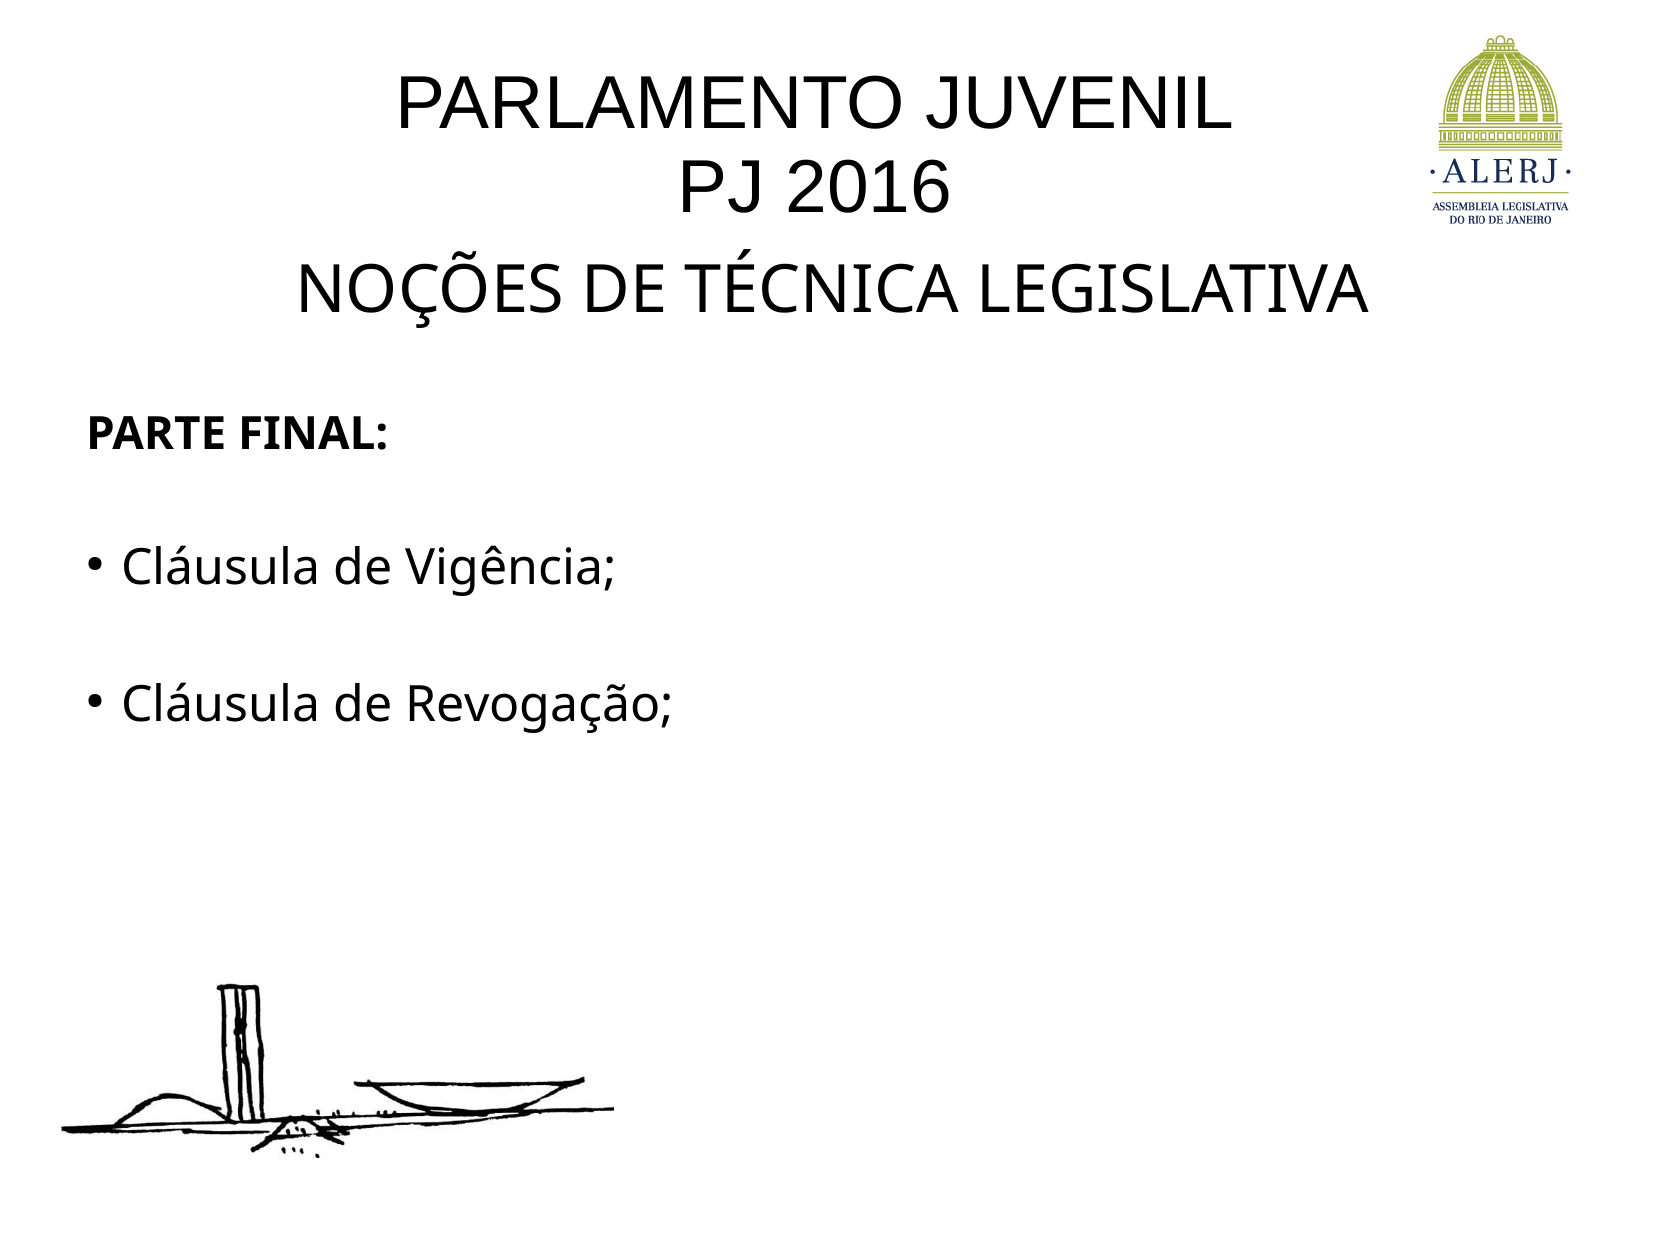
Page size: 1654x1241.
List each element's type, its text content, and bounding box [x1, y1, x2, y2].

text_box PARTE FINAL: Cláusula de Vigência; Cláusula de Revogação; [71, 393, 1548, 1241]
picture [59, 980, 71, 1158]
title PARLAMENTO JUVENIL PJ 2016 [47, 40, 1583, 249]
picture [1358, 23, 1642, 235]
text_box NOÇÕES DE TÉCNICA LEGISLATIVA [94, 229, 1571, 343]
